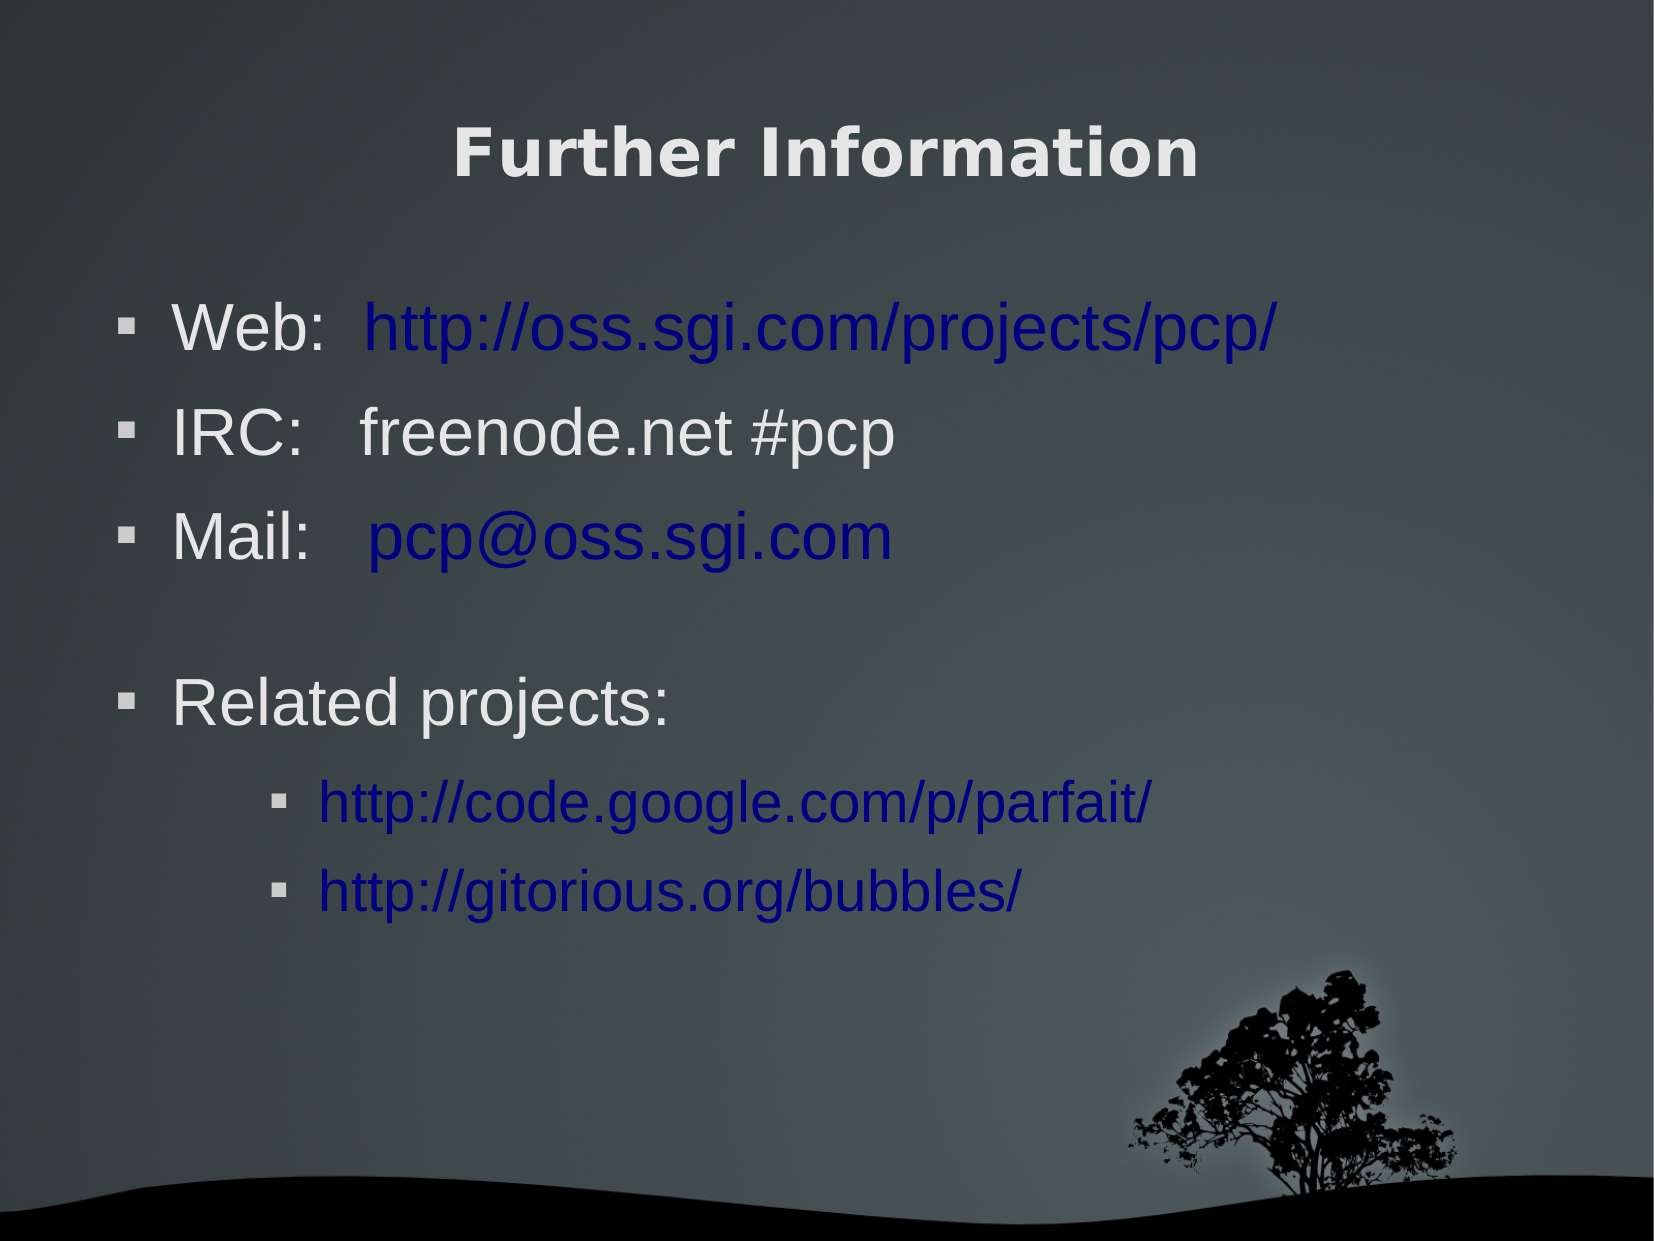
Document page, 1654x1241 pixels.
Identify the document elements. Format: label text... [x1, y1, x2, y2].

picture [0, 0, 1654, 1241]
list Web: http://oss.sgi.com/projects/pcp/ IRC: freenode.net #pcp Mail: pcp@oss.sgi.com Related projects: http://code.google.com/p/parfait/ http://gitorious.org/bubbles/ [82, 290, 1571, 1094]
title Further Information [82, 56, 1571, 250]
